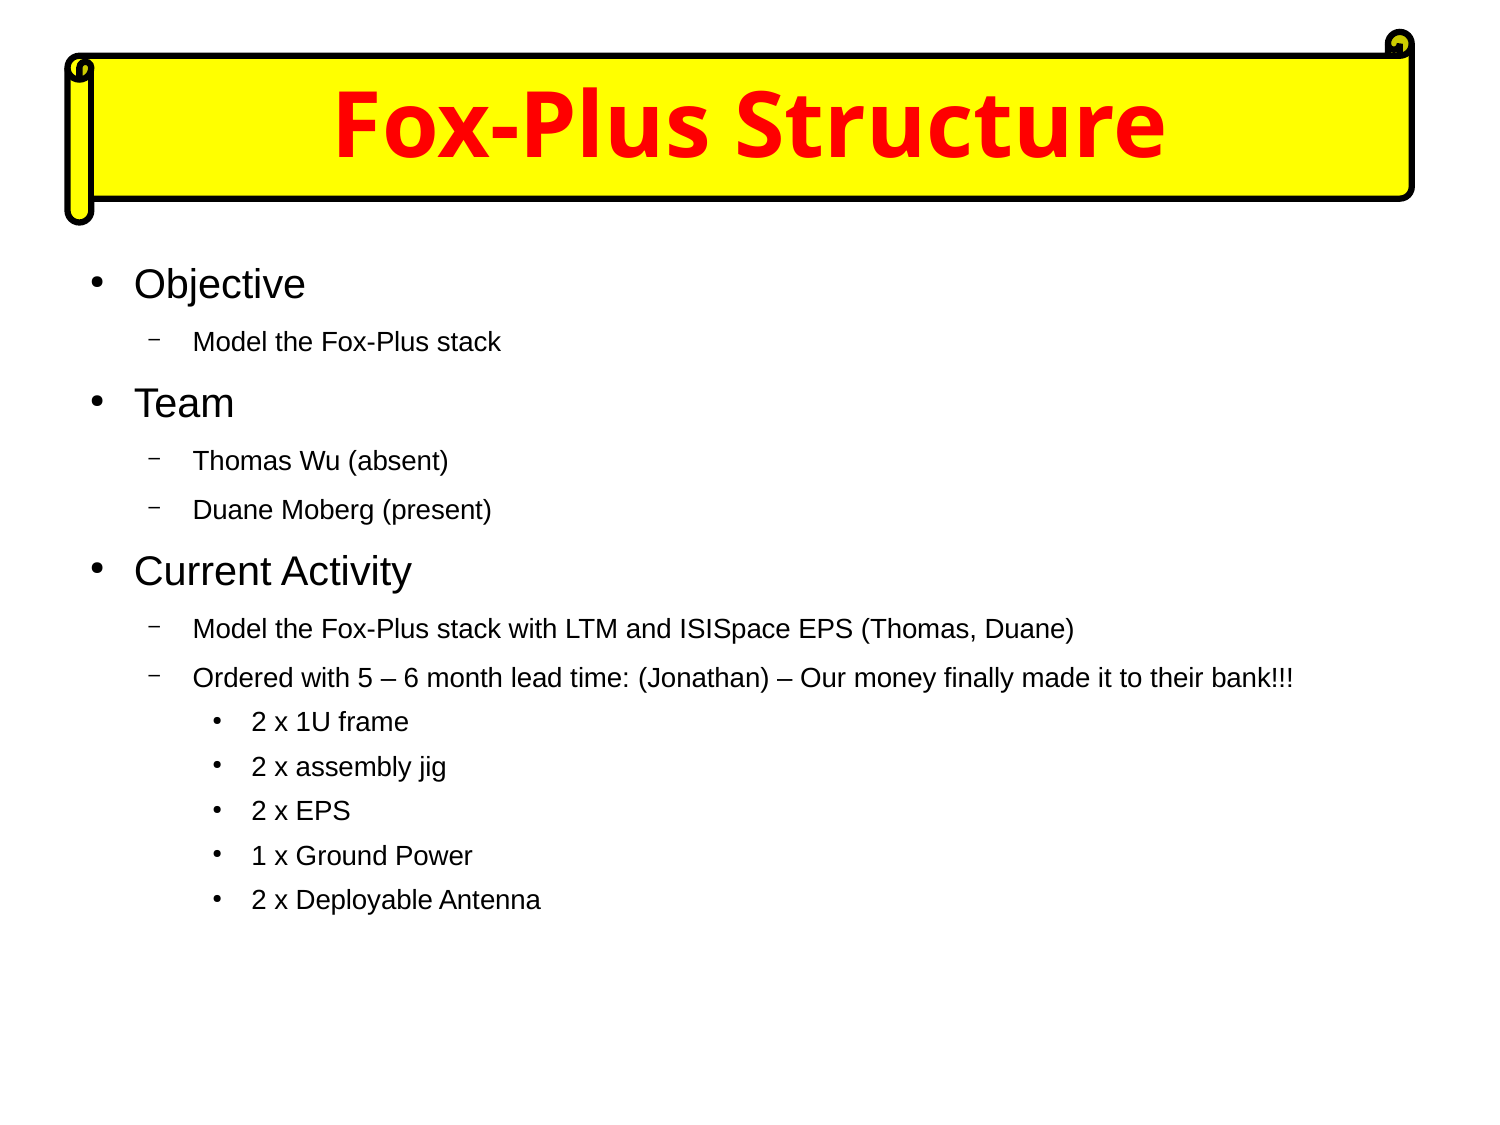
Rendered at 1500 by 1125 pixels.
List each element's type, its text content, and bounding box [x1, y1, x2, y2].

text_box Fox-Plus Structure [0, 58, 1500, 184]
text_box [72, 31, 1412, 58]
text_box [67, 184, 1412, 223]
list Objective Model the Fox-Plus stack Team Thomas Wu (absent) Duane Moberg (present) Current Activity Model the Fox-Plus stack with LTM and ISISpace EPS (Thomas, Duane) Ordered with 5 – 6 month lead time: (Jonathan) – Our money finally made it to their bank!!! 2 x 1U frame 2 x assembly jig 2 x EPS 1 x Ground Power 2 x Deployable Antenna [75, 263, 1425, 916]
